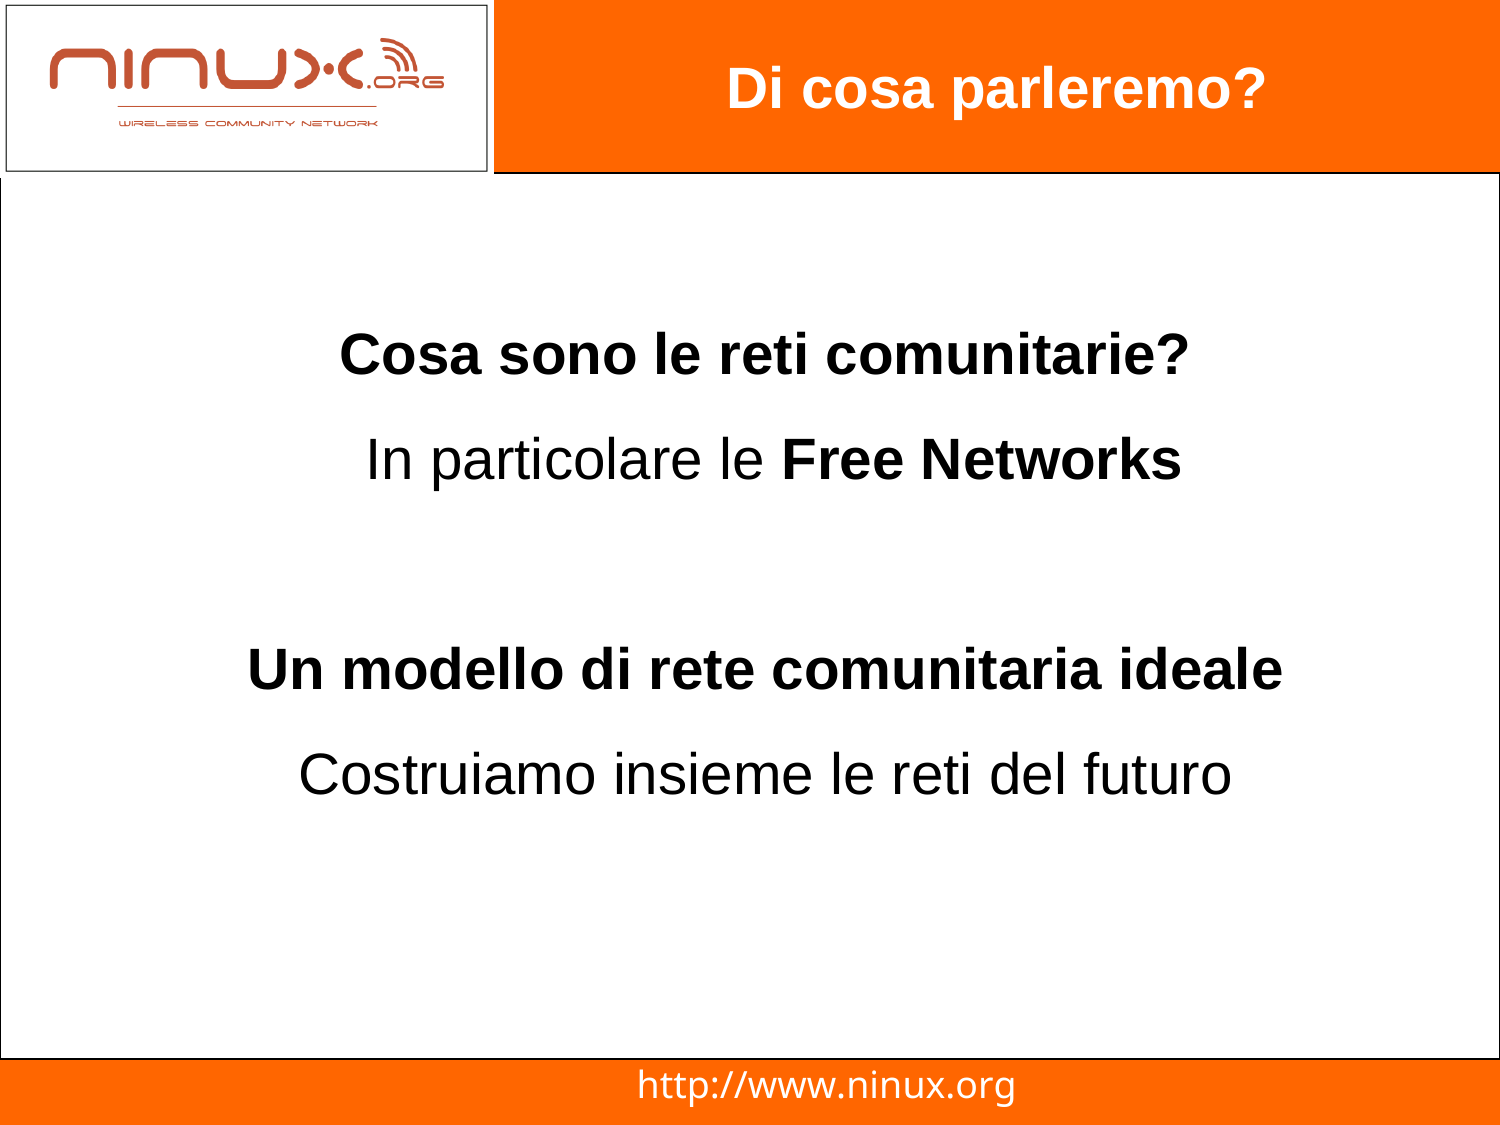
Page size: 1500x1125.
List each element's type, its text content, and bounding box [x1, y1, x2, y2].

title Di cosa parleremo? [495, 17, 1500, 160]
picture [0, 0, 494, 178]
text_box http://www.ninux.org [621, 1053, 1159, 1125]
text_box Cosa sono le reti comunitarie? In particolare le Free Networks Un modello di rete comunitaria ideale Costruiamo insieme le reti del futuro [59, 211, 1416, 1039]
